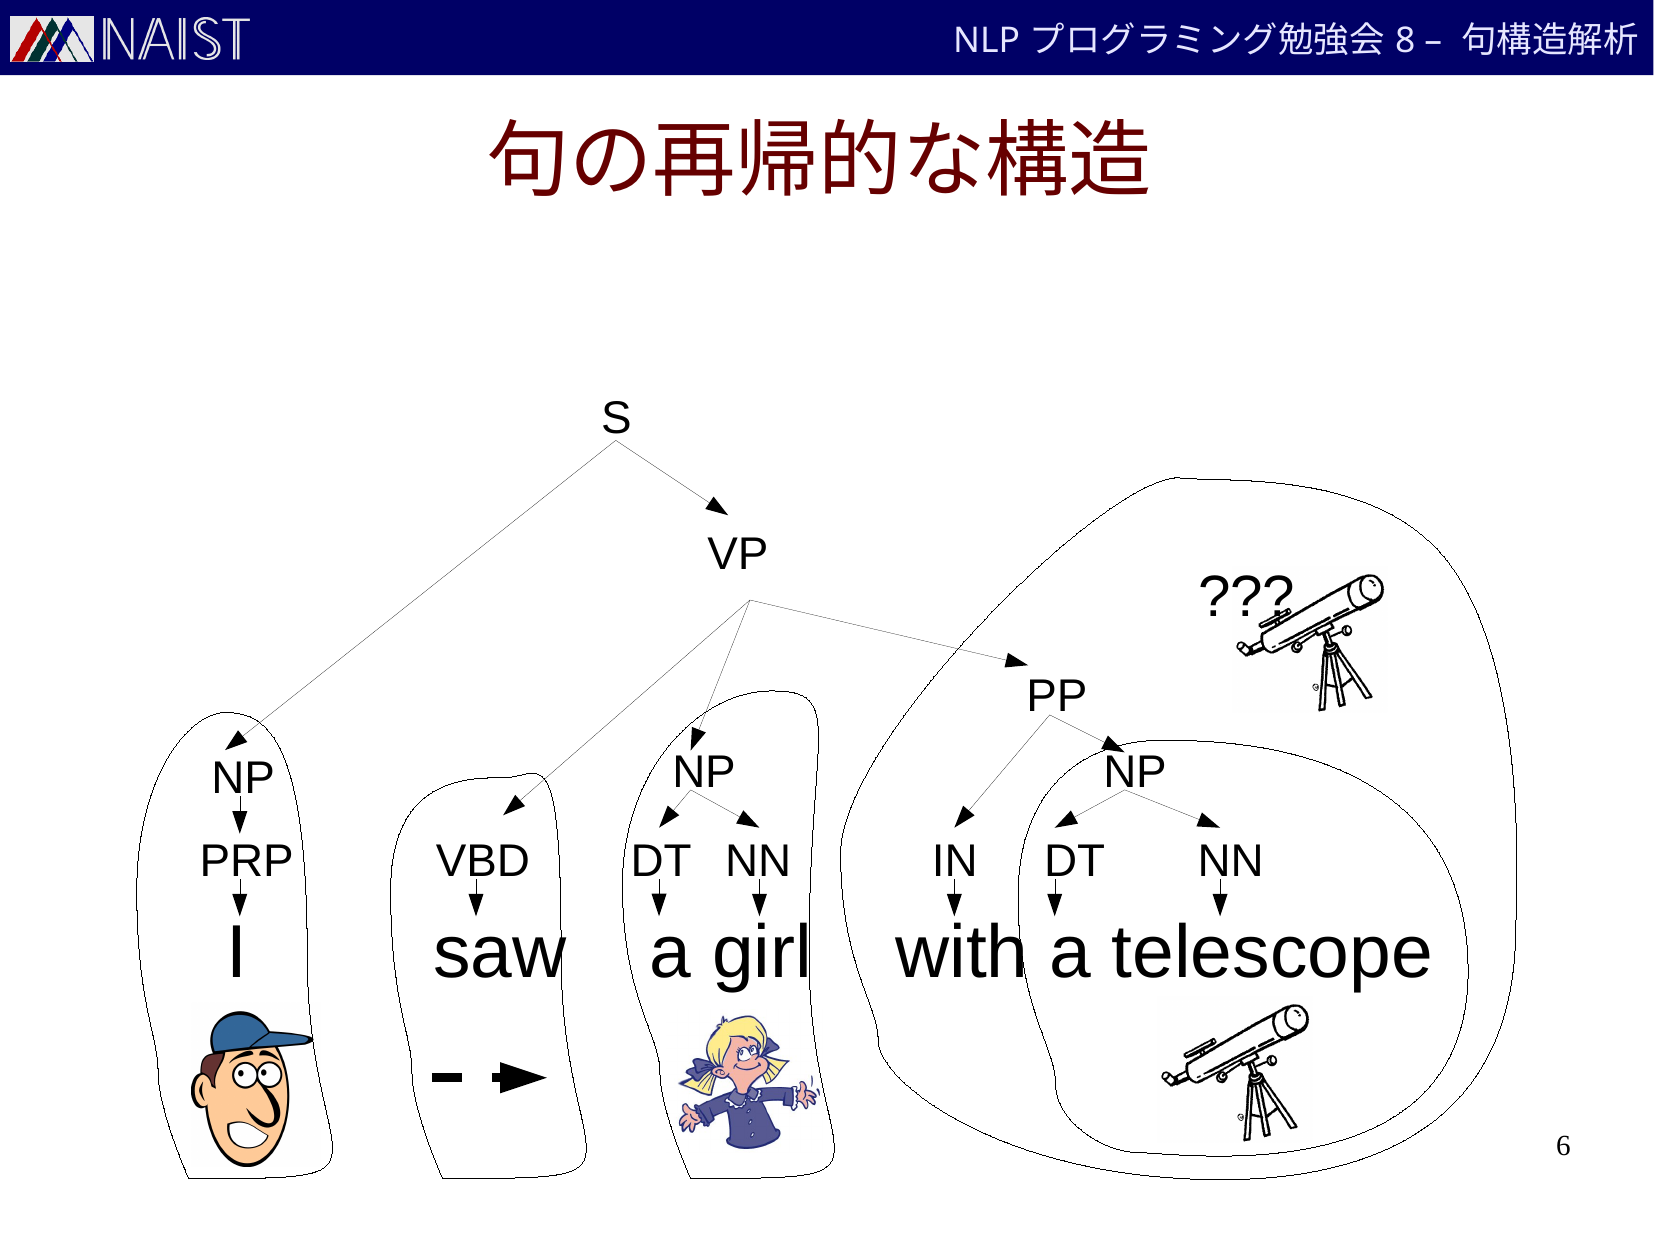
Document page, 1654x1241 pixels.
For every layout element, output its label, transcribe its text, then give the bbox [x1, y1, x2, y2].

picture [1232, 566, 1388, 713]
text_box DT [615, 827, 707, 894]
text_box NN [710, 827, 807, 894]
picture [666, 1009, 823, 1153]
text_box NP [657, 738, 751, 805]
picture [10, 16, 94, 62]
picture [1157, 996, 1313, 1143]
title 句の再帰的な構造 [75, 57, 1564, 249]
text_box I saw a girl with a telescope [211, 902, 1449, 1002]
text_box ??? [1183, 556, 1311, 637]
text_box PP [1011, 662, 1103, 729]
text_box S [604, 442, 630, 451]
text_box S [586, 384, 647, 451]
text_box DT [1029, 827, 1121, 894]
text_box NN [1182, 827, 1279, 894]
text_box VBD [421, 827, 545, 894]
text_box VP [692, 520, 784, 587]
text_box PRP [184, 827, 309, 894]
picture [102, 17, 251, 57]
text_box IN [917, 827, 993, 894]
text_box NP [1088, 738, 1182, 805]
text_box NP [196, 744, 290, 811]
picture [191, 1002, 321, 1168]
